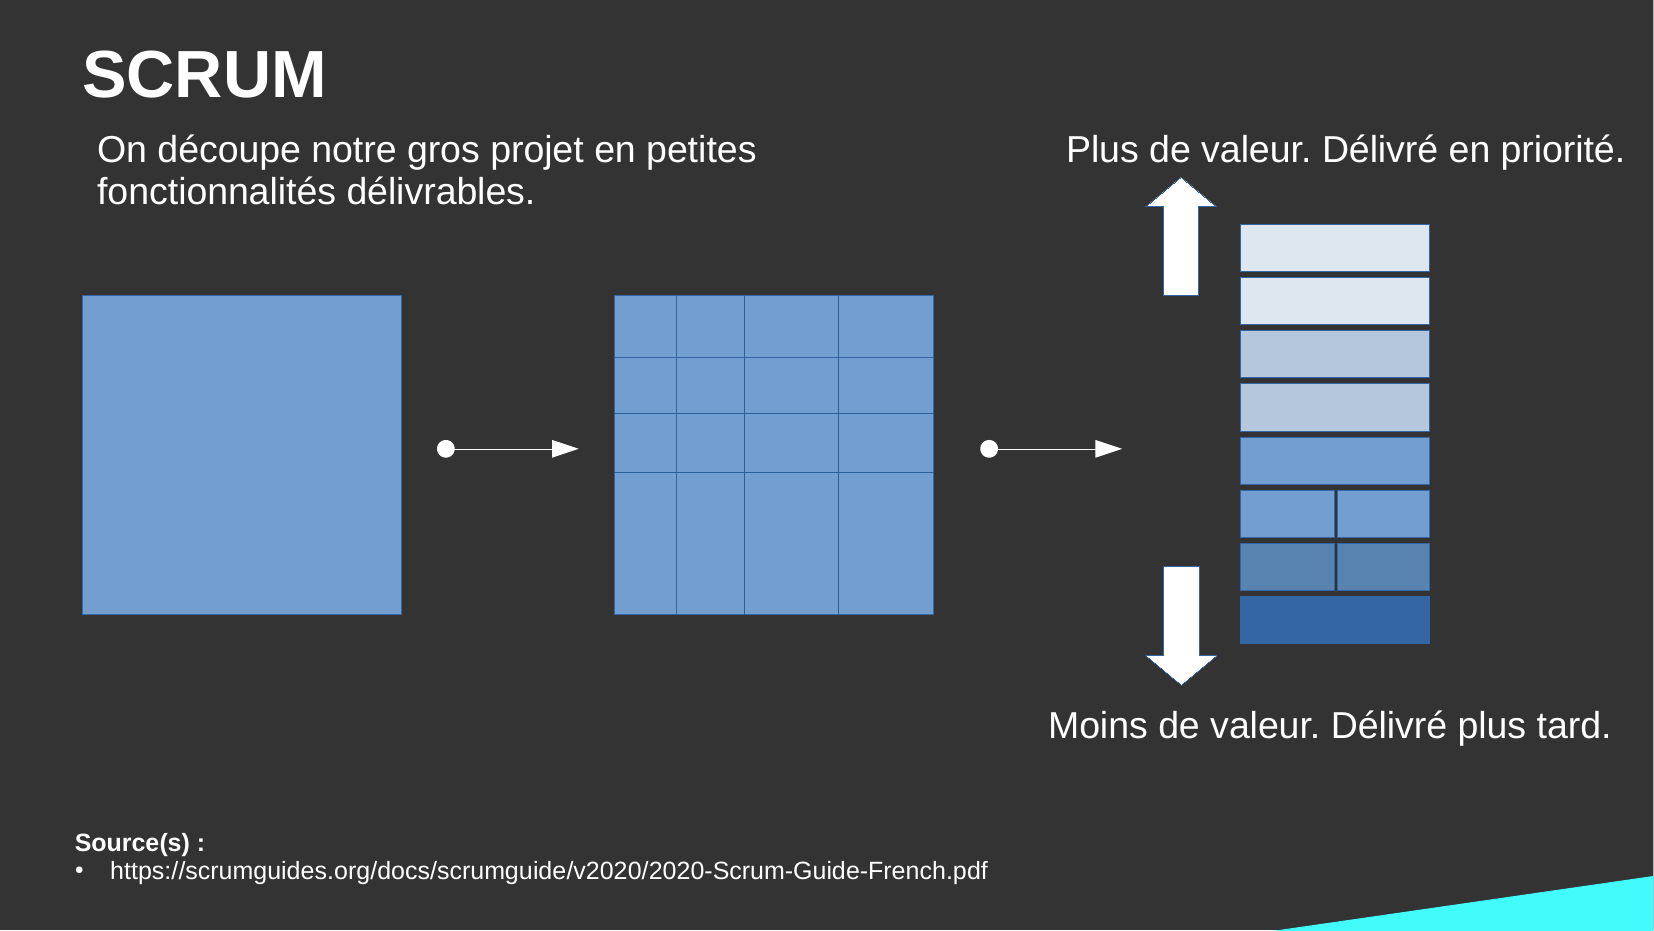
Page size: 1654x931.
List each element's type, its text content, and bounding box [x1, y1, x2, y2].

text_box [1337, 543, 1430, 591]
text_box [839, 473, 933, 614]
text_box [1240, 490, 1335, 538]
text_box [614, 473, 744, 615]
text_box [1240, 596, 1430, 644]
text_box [745, 295, 838, 413]
text_box [1240, 543, 1335, 591]
text_box [745, 414, 838, 472]
text_box [82, 295, 402, 615]
text_box On découpe notre gros projet en petites fonctionnalités délivrables. [82, 121, 815, 220]
text_box Moins de valeur. Délivré plus tard. [1033, 696, 1630, 796]
title SCRUM [82, 37, 898, 122]
text_box [839, 414, 933, 472]
text_box [1240, 277, 1430, 325]
text_box [1145, 178, 1217, 296]
text_box Plus de valeur. Délivré en priorité. [1051, 121, 1642, 178]
text_box [1240, 437, 1430, 485]
text_box [1240, 330, 1430, 378]
text_box [1240, 224, 1430, 272]
text_box Source(s) : https://scrumguides.org/docs/scrumguide/v2020/2020-Scrum-Guide-French.pdf [60, 821, 1546, 921]
text_box [1272, 875, 1654, 931]
text_box [839, 295, 934, 413]
text_box [1337, 490, 1430, 538]
text_box [614, 295, 744, 413]
text_box [1145, 566, 1217, 686]
text_box [1240, 383, 1430, 432]
text_box [614, 414, 744, 472]
text_box [745, 473, 838, 614]
